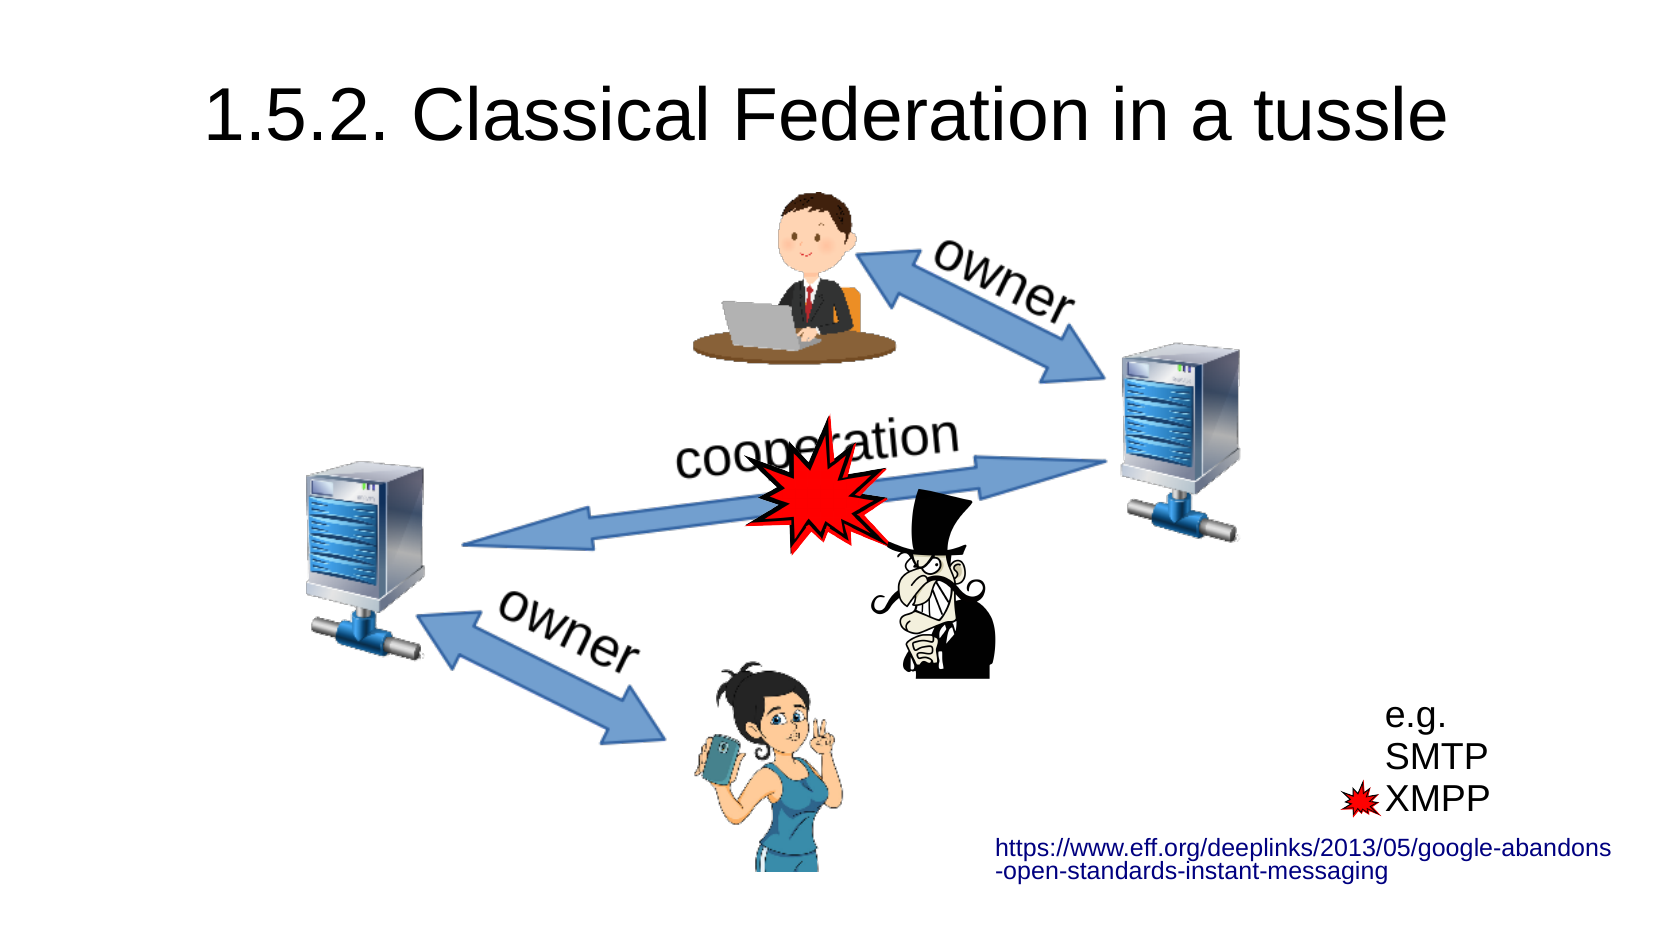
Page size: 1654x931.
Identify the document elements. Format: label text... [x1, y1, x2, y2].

text_box https://www.eff.org/deeplinks/2013/05/google-abandons-open-standards-instant-messaging [980, 826, 1630, 886]
title 1.5.2. Classical Federation in a tussle [82, 37, 1571, 193]
text_box e.g. SMTP XMPP [1370, 685, 1571, 826]
picture [1340, 779, 1382, 818]
picture [305, 192, 1241, 872]
